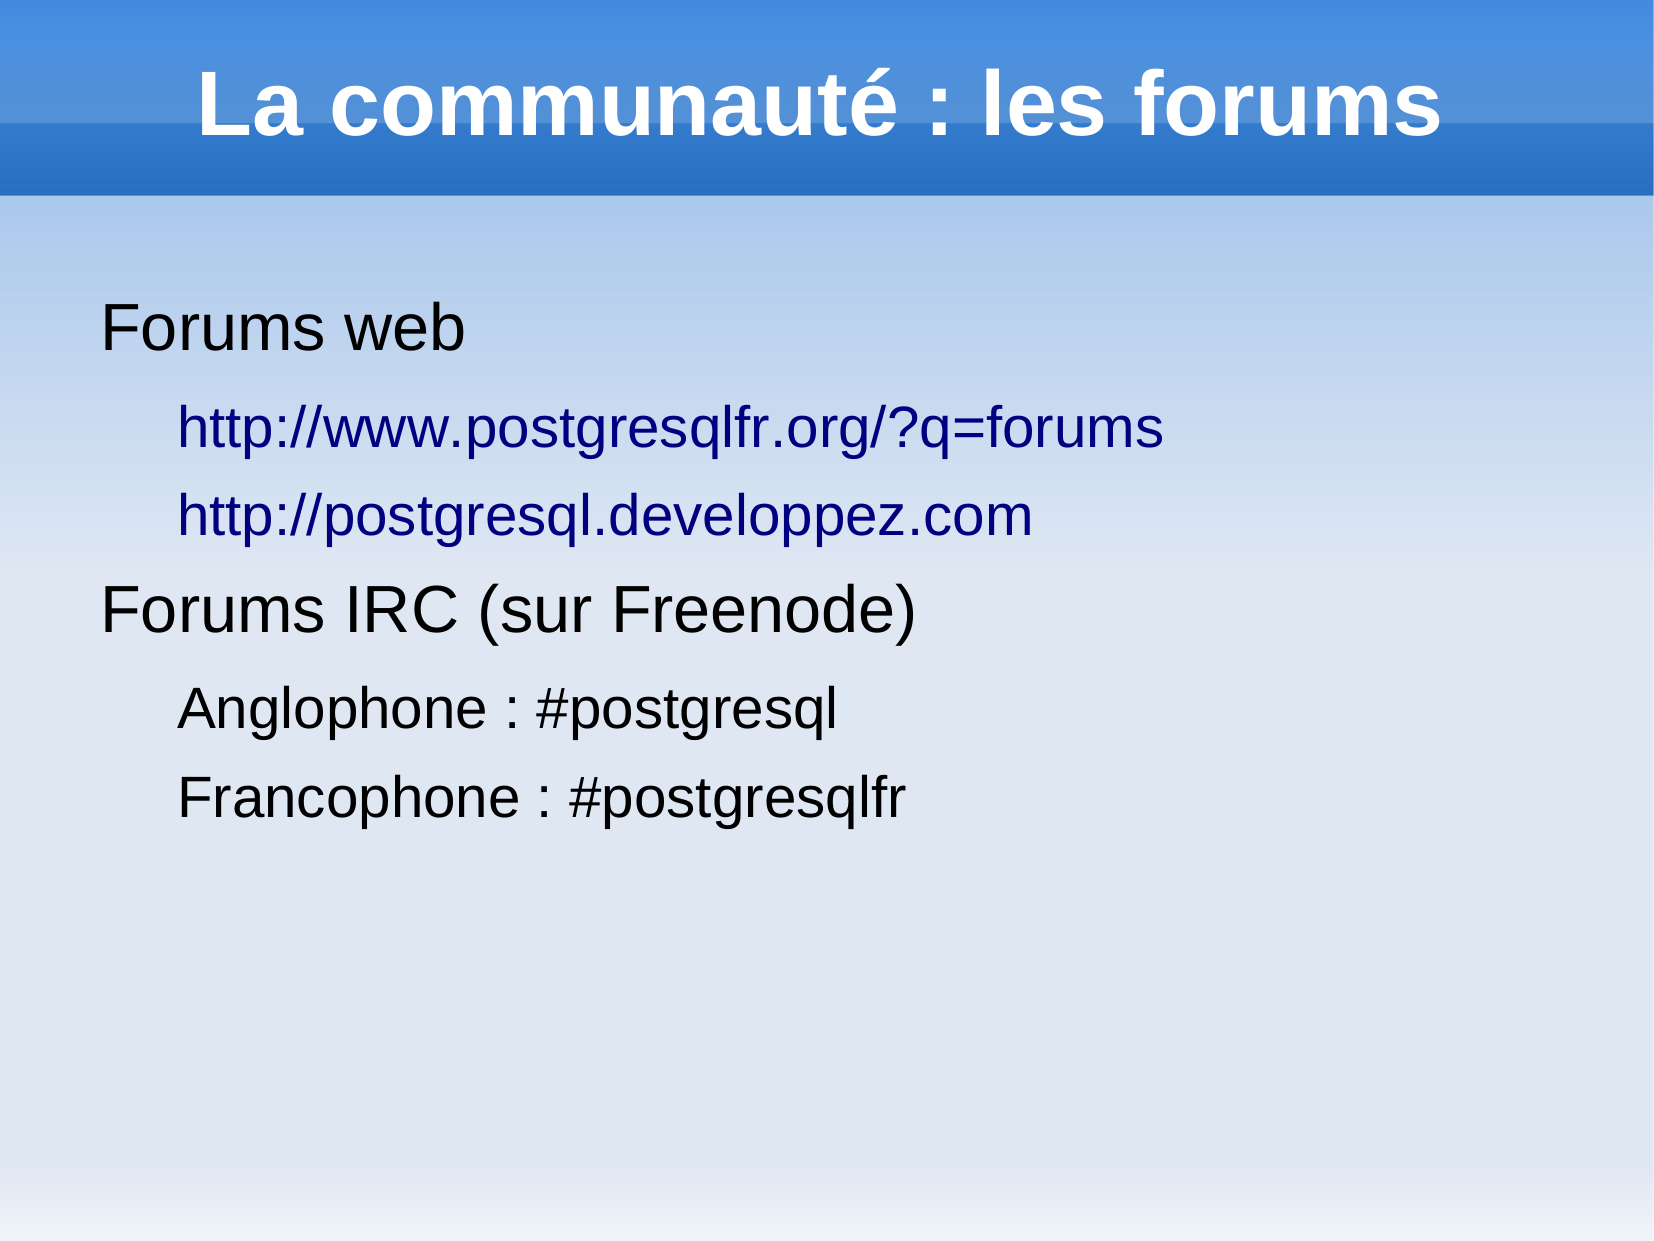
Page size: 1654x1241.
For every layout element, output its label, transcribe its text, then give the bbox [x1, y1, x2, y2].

title La communauté : les forums [76, 7, 1565, 200]
picture [0, 0, 1654, 1241]
list Forums web http://www.postgresqlfr.org/?q=forums http://postgresql.developpez.com Forums IRC (sur Freenode) Anglophone : #postgresql Francophone : #postgresqlfr [82, 290, 1571, 1094]
